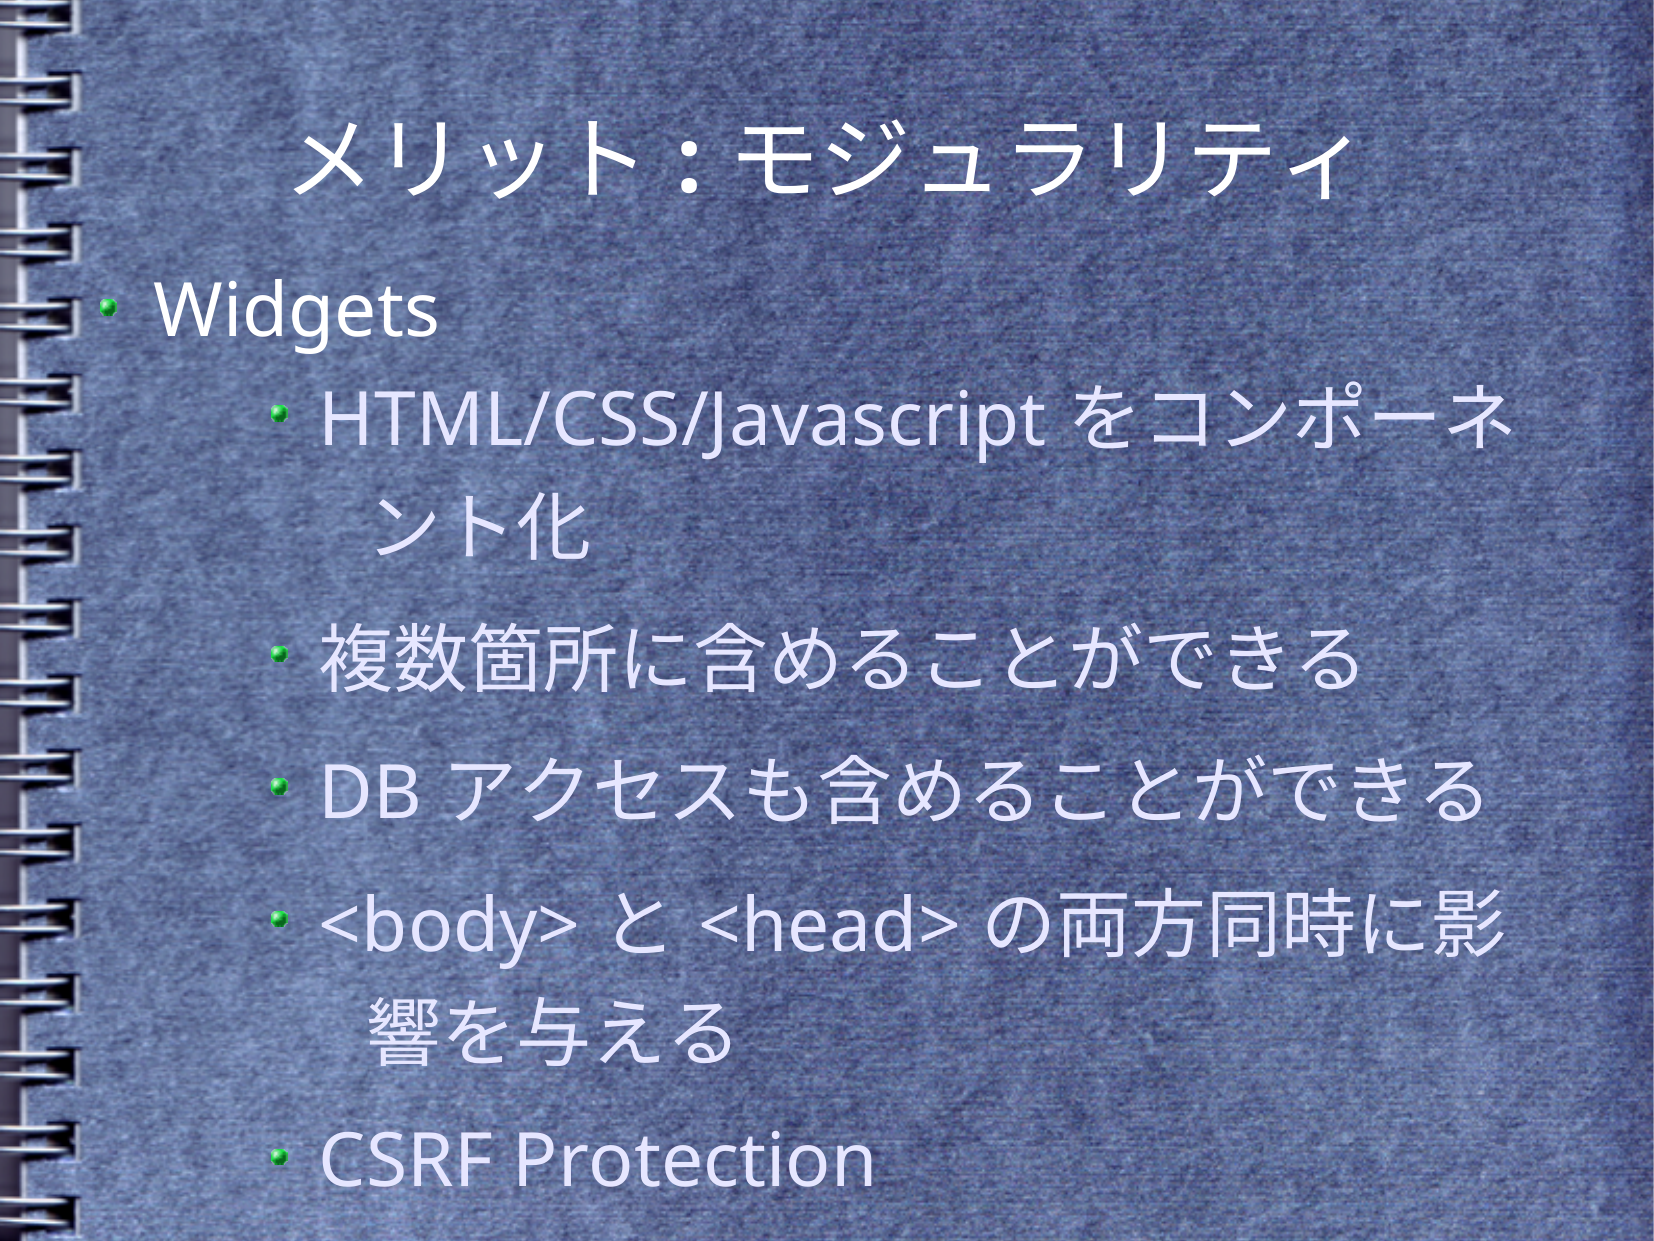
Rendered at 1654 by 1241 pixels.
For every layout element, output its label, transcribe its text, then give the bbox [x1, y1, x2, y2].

list Widgets HTML/CSS/Javascriptをコンポーネント化 複数箇所に含めることができる DBアクセスも含めることができる <body>と<head>の両方同時に影響を与える CSRF Protection [82, 256, 1571, 1217]
picture [0, 0, 1654, 1241]
title メリット:モジュラリティ [82, 49, 1571, 256]
